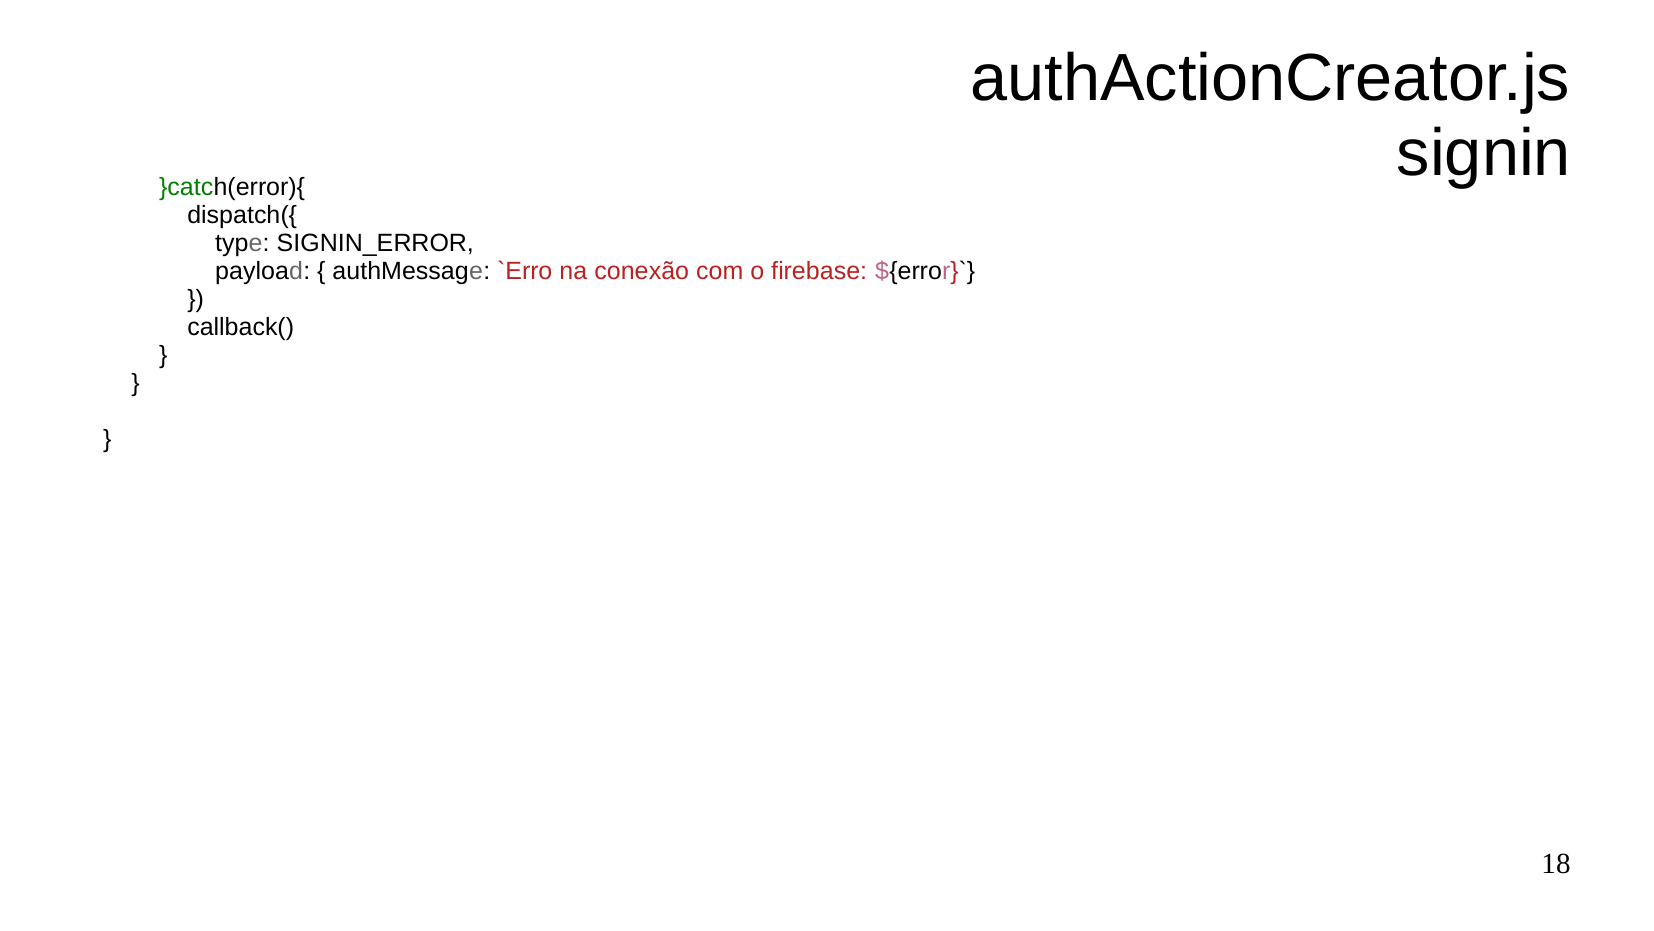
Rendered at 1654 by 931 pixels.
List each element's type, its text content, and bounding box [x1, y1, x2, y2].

text_box }catch(error){ dispatch({ type: SIGNIN_ERROR, payload: { authMessage: `Erro na conexão com o firebase: ${error}`} }) callback() } } } [88, 137, 1503, 734]
title authActionCreator.js signin [82, 37, 1571, 193]
